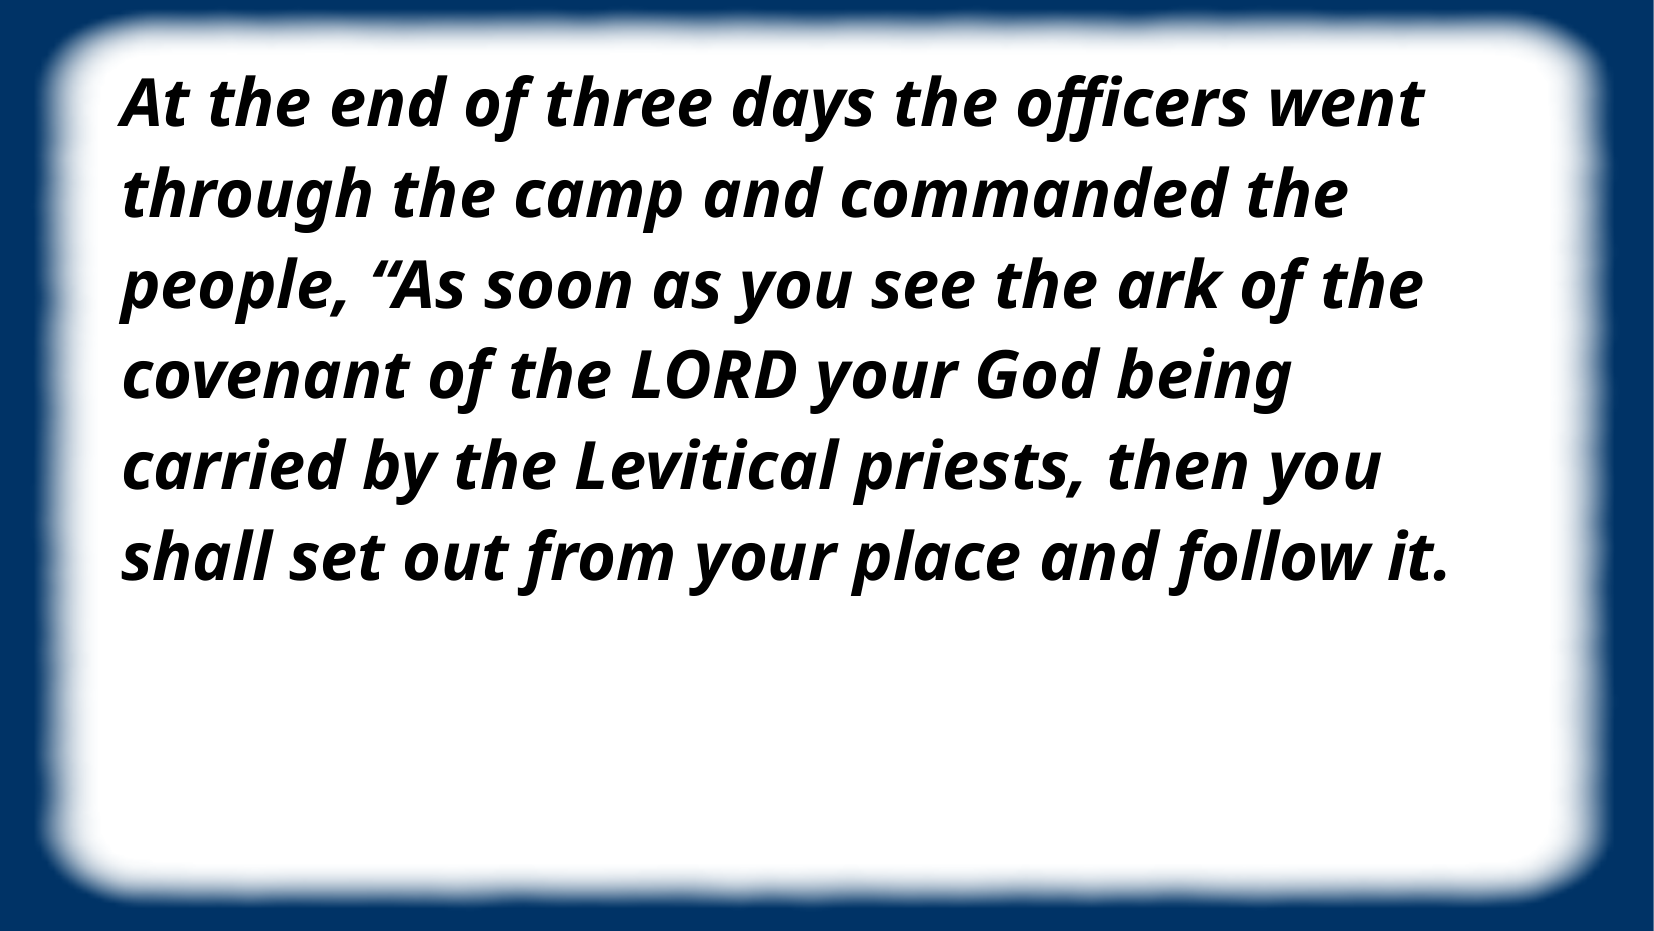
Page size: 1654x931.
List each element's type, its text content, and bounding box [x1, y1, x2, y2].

picture [0, 0, 1654, 931]
text_box At the end of three days the officers went through the camp and commanded the people, “As soon as you see the ark of the covenant of the Lord your God being carried by the Levitical priests, then you shall set out from your place and follow it. [106, 47, 1547, 596]
